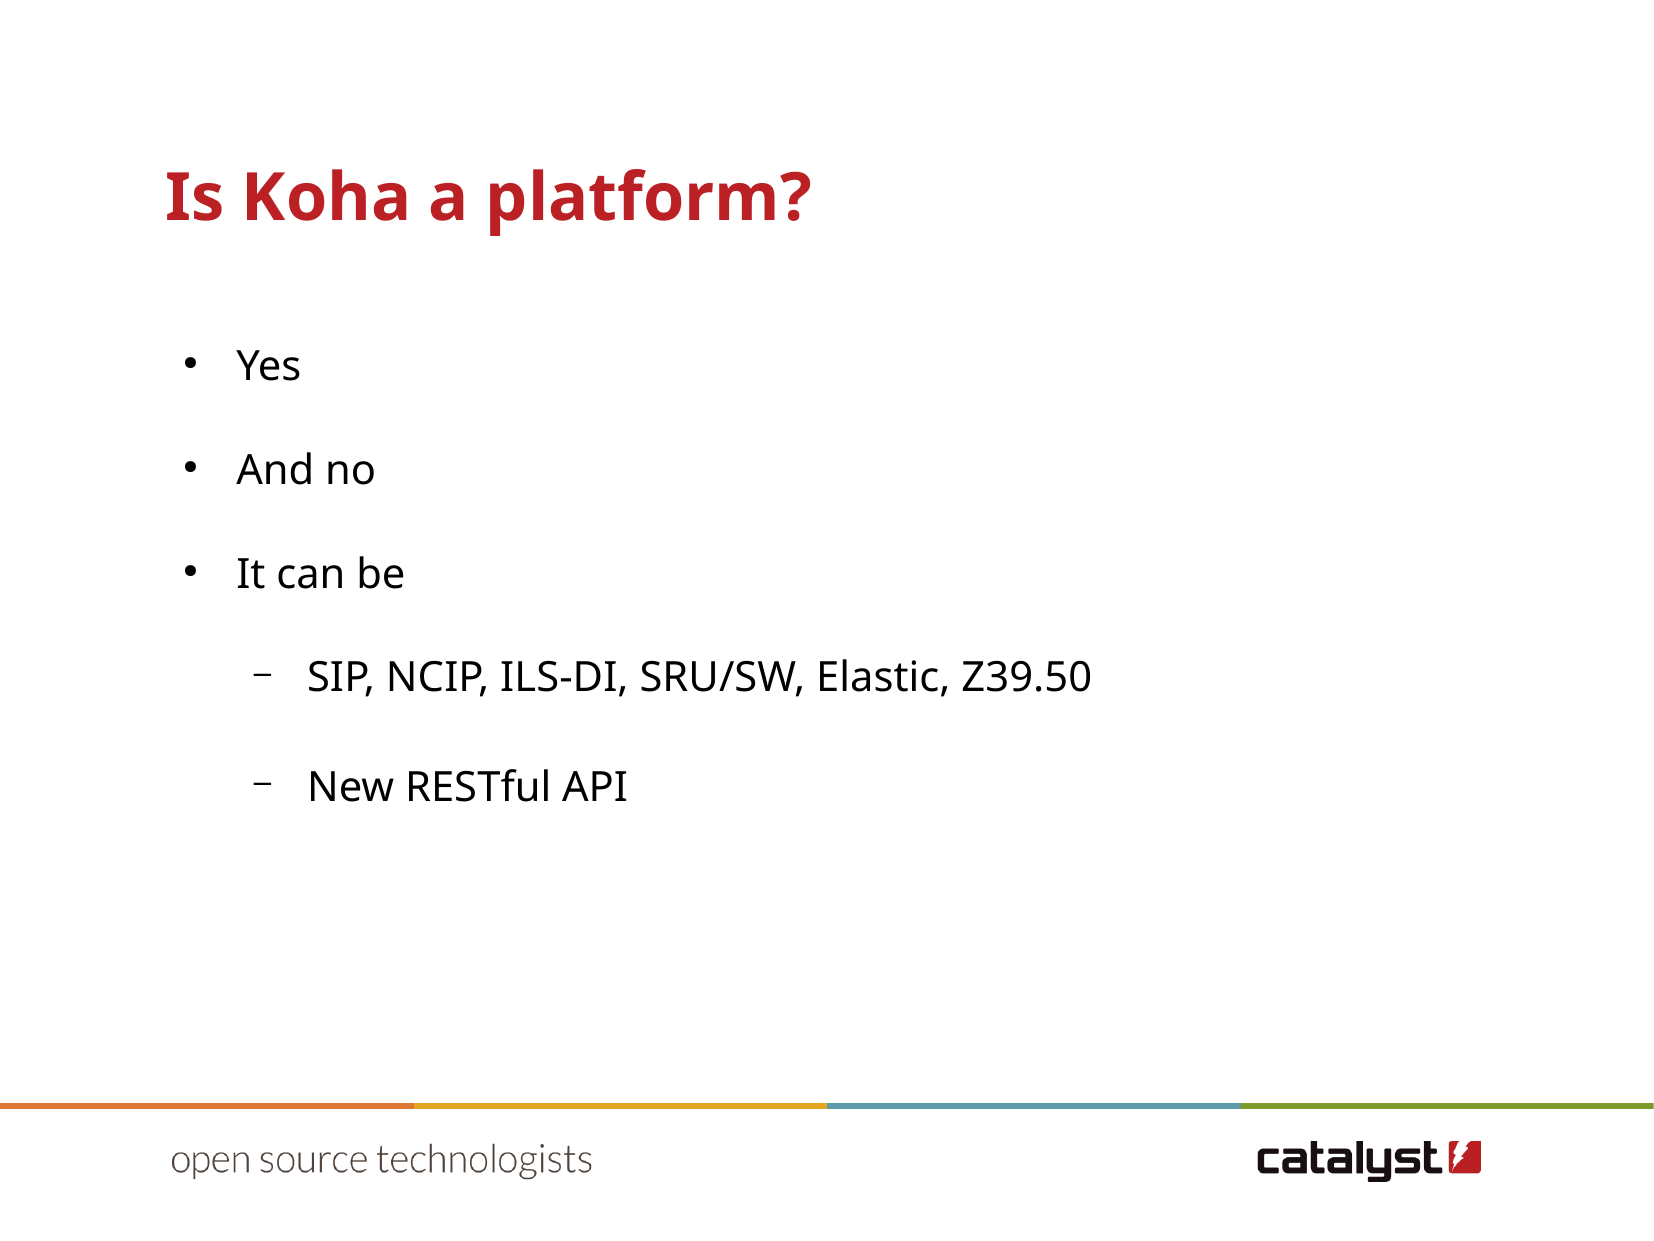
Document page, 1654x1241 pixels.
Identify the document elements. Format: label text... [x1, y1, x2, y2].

picture [0, 1103, 1654, 1182]
title Is Koha a platform? [165, 90, 1489, 298]
list Yes And no It can be SIP, NCIP, ILS-DI, SRU/SW, Elastic, Z39.50 New RESTful API [165, 307, 1489, 1027]
